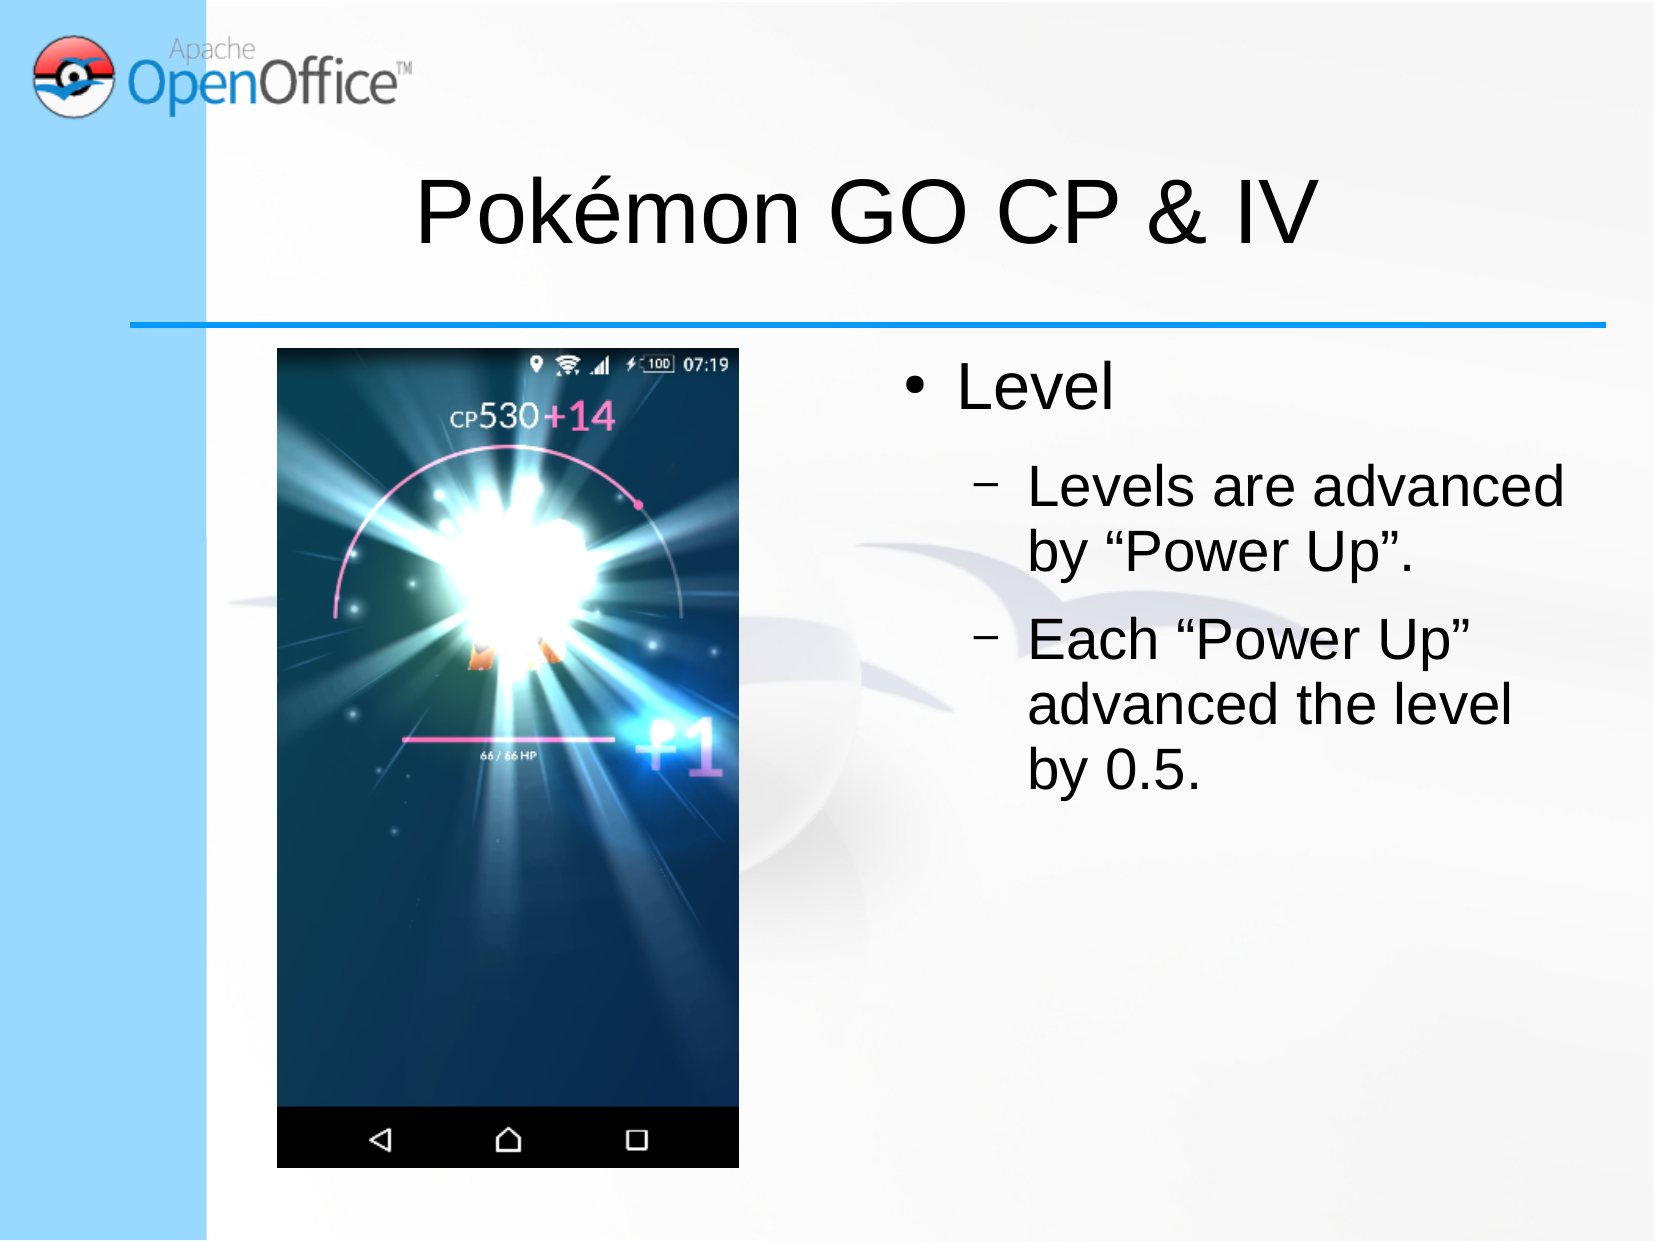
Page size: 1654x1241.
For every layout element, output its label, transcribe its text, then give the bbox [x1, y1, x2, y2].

list Level Levels are advanced by “Power Up”. Each “Power Up” advanced the level by 0.5. [885, 349, 1572, 1168]
picture [31, 2, 1654, 1241]
title Pokémon GO CP & IV [165, 108, 1571, 316]
